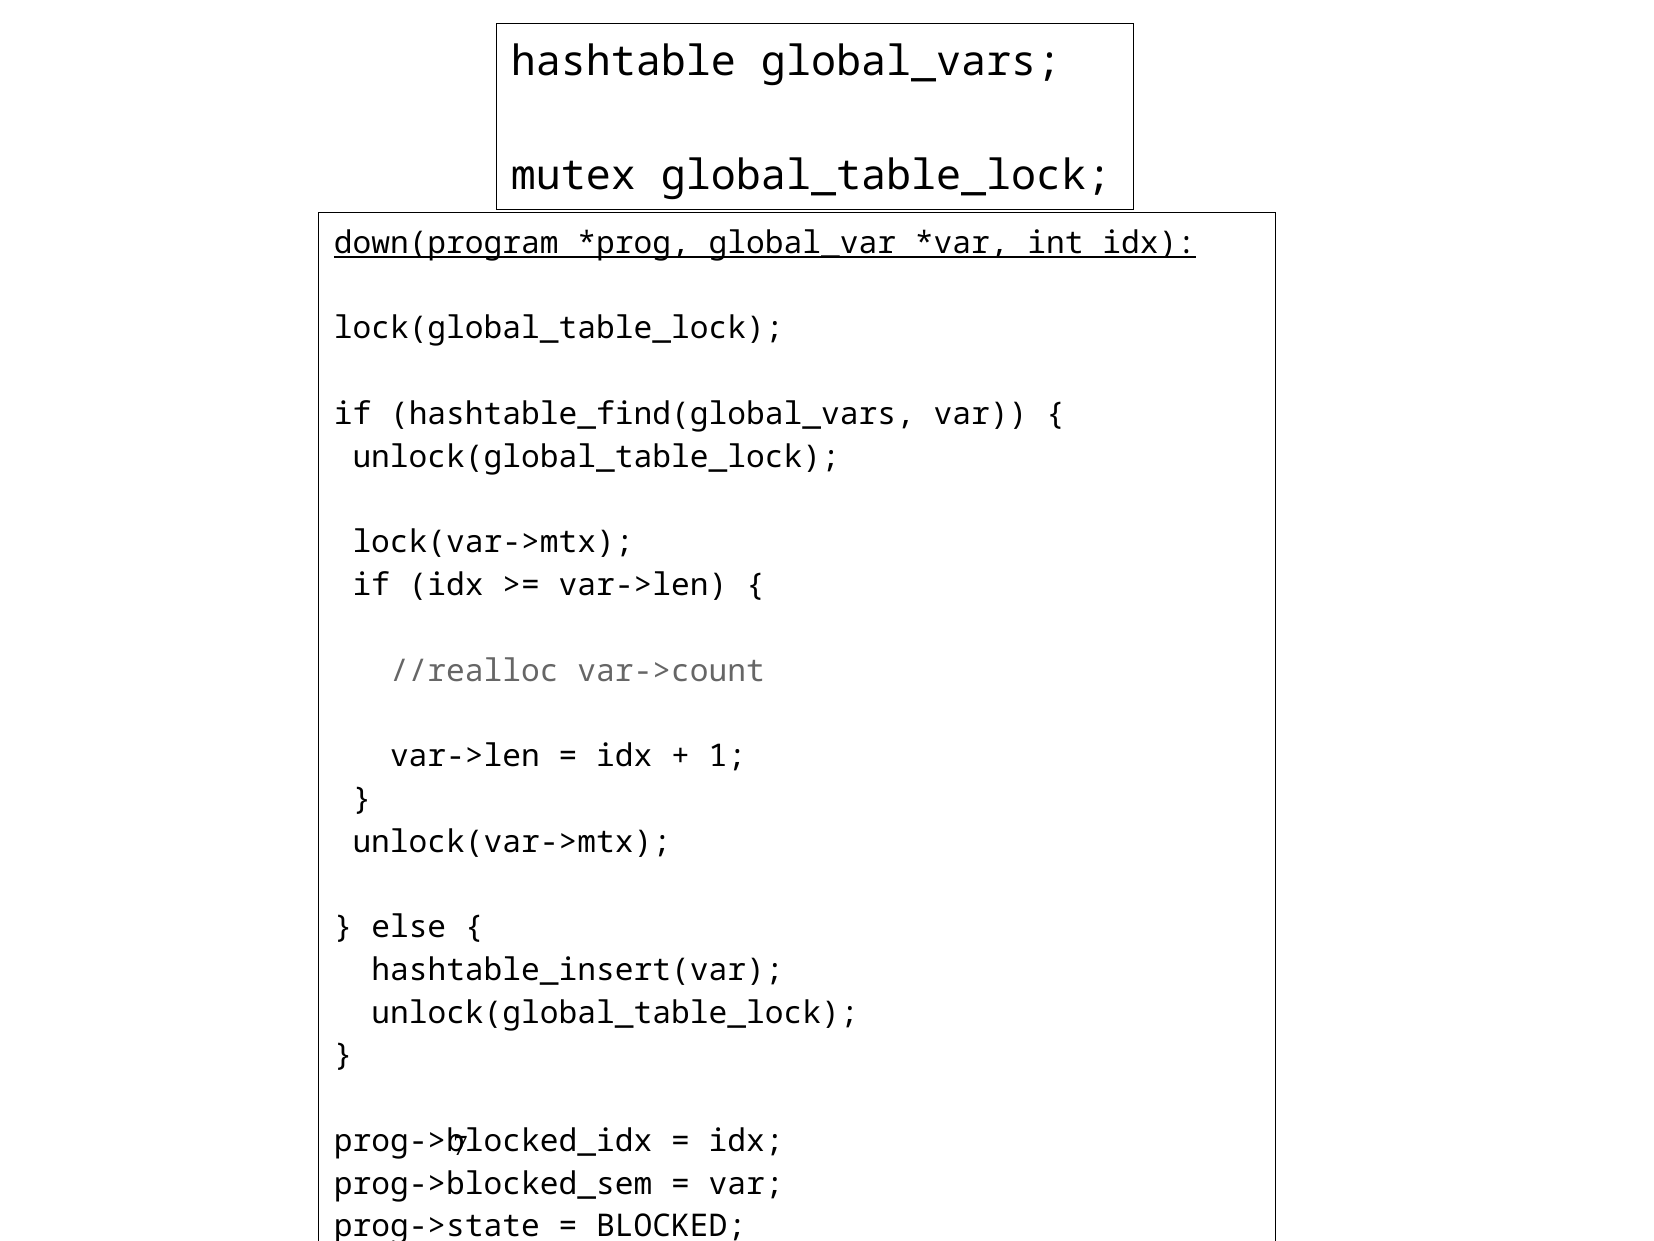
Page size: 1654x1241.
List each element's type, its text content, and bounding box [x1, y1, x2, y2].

text_box down(program *prog, global_var *var, int idx): lock(global_table_lock); if (hashtable_find(global_vars, var)) { unlock(global_table_lock); lock(var->mtx); if (idx >= var->len) { //realloc var->count var->len = idx + 1; } unlock(var->mtx); } else { hashtable_insert(var); unlock(global_table_lock); } prog->blocked_idx = idx; prog->blocked_sem = var; prog->state = BLOCKED; [318, 212, 1276, 1098]
text_box hashtable global_vars; mutex global_table_lock; [496, 23, 1134, 184]
